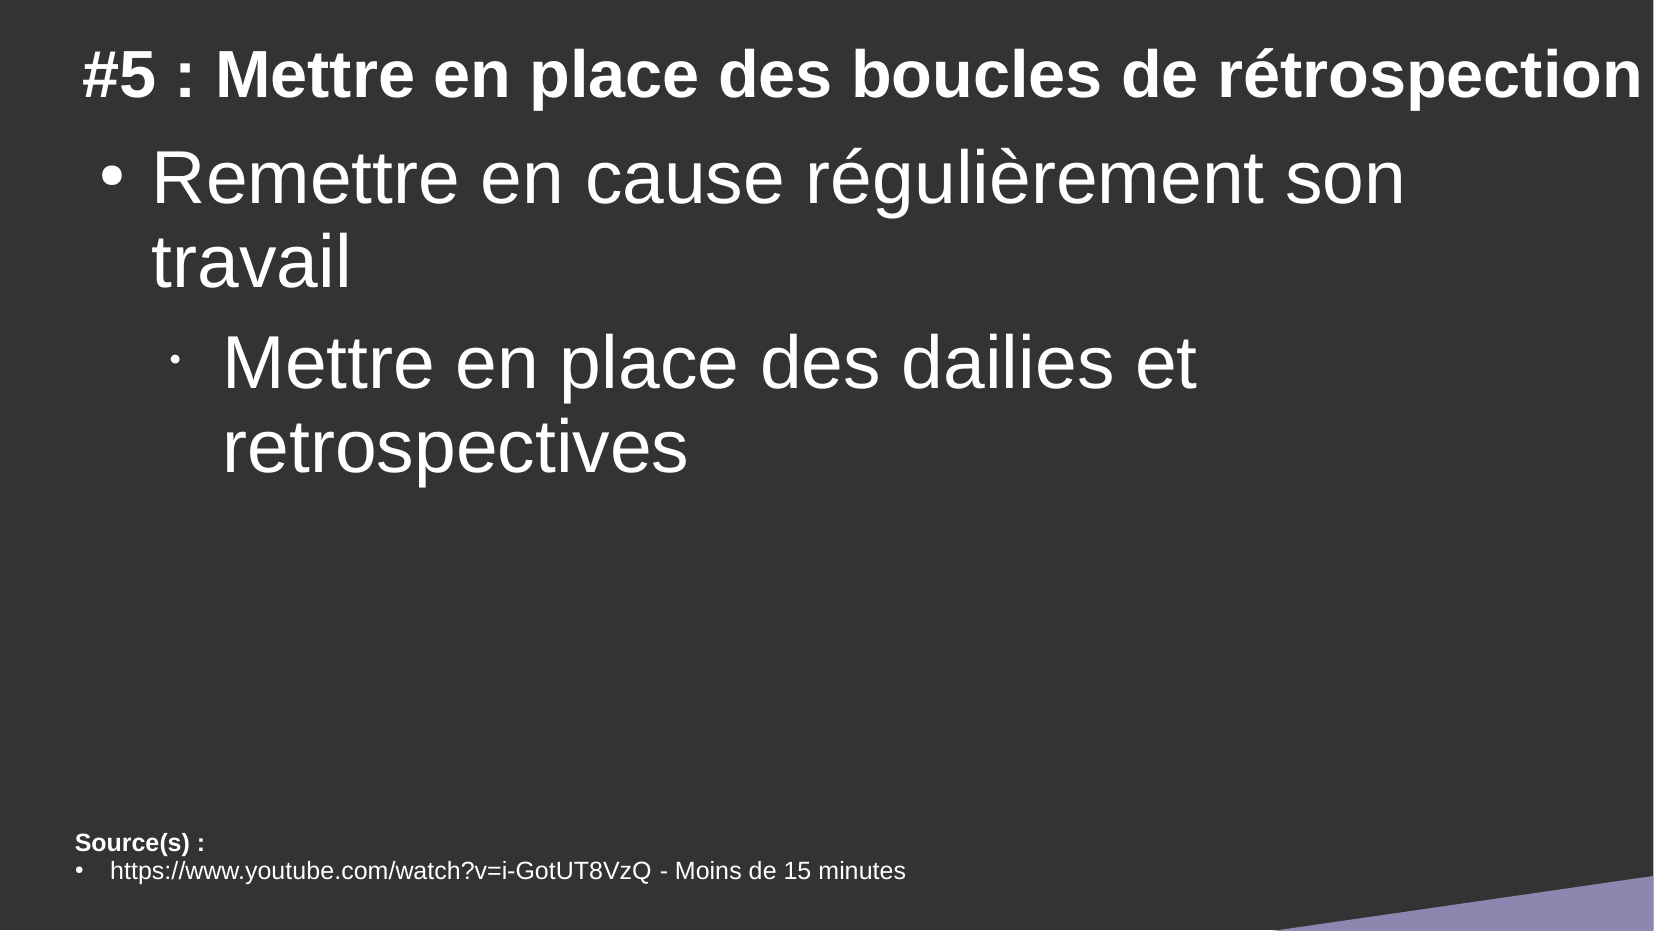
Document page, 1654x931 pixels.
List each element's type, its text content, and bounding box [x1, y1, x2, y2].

title #5 : Mettre en place des boucles de rétrospection [82, 37, 1654, 187]
text_box [1271, 875, 1654, 931]
list Remettre en cause régulièrement son travail Mettre en place des dailies et retrospectives [80, 135, 1620, 777]
text_box Source(s) : https://www.youtube.com/watch?v=i-GotUT8VzQ - Moins de 15 minutes [60, 821, 1546, 921]
